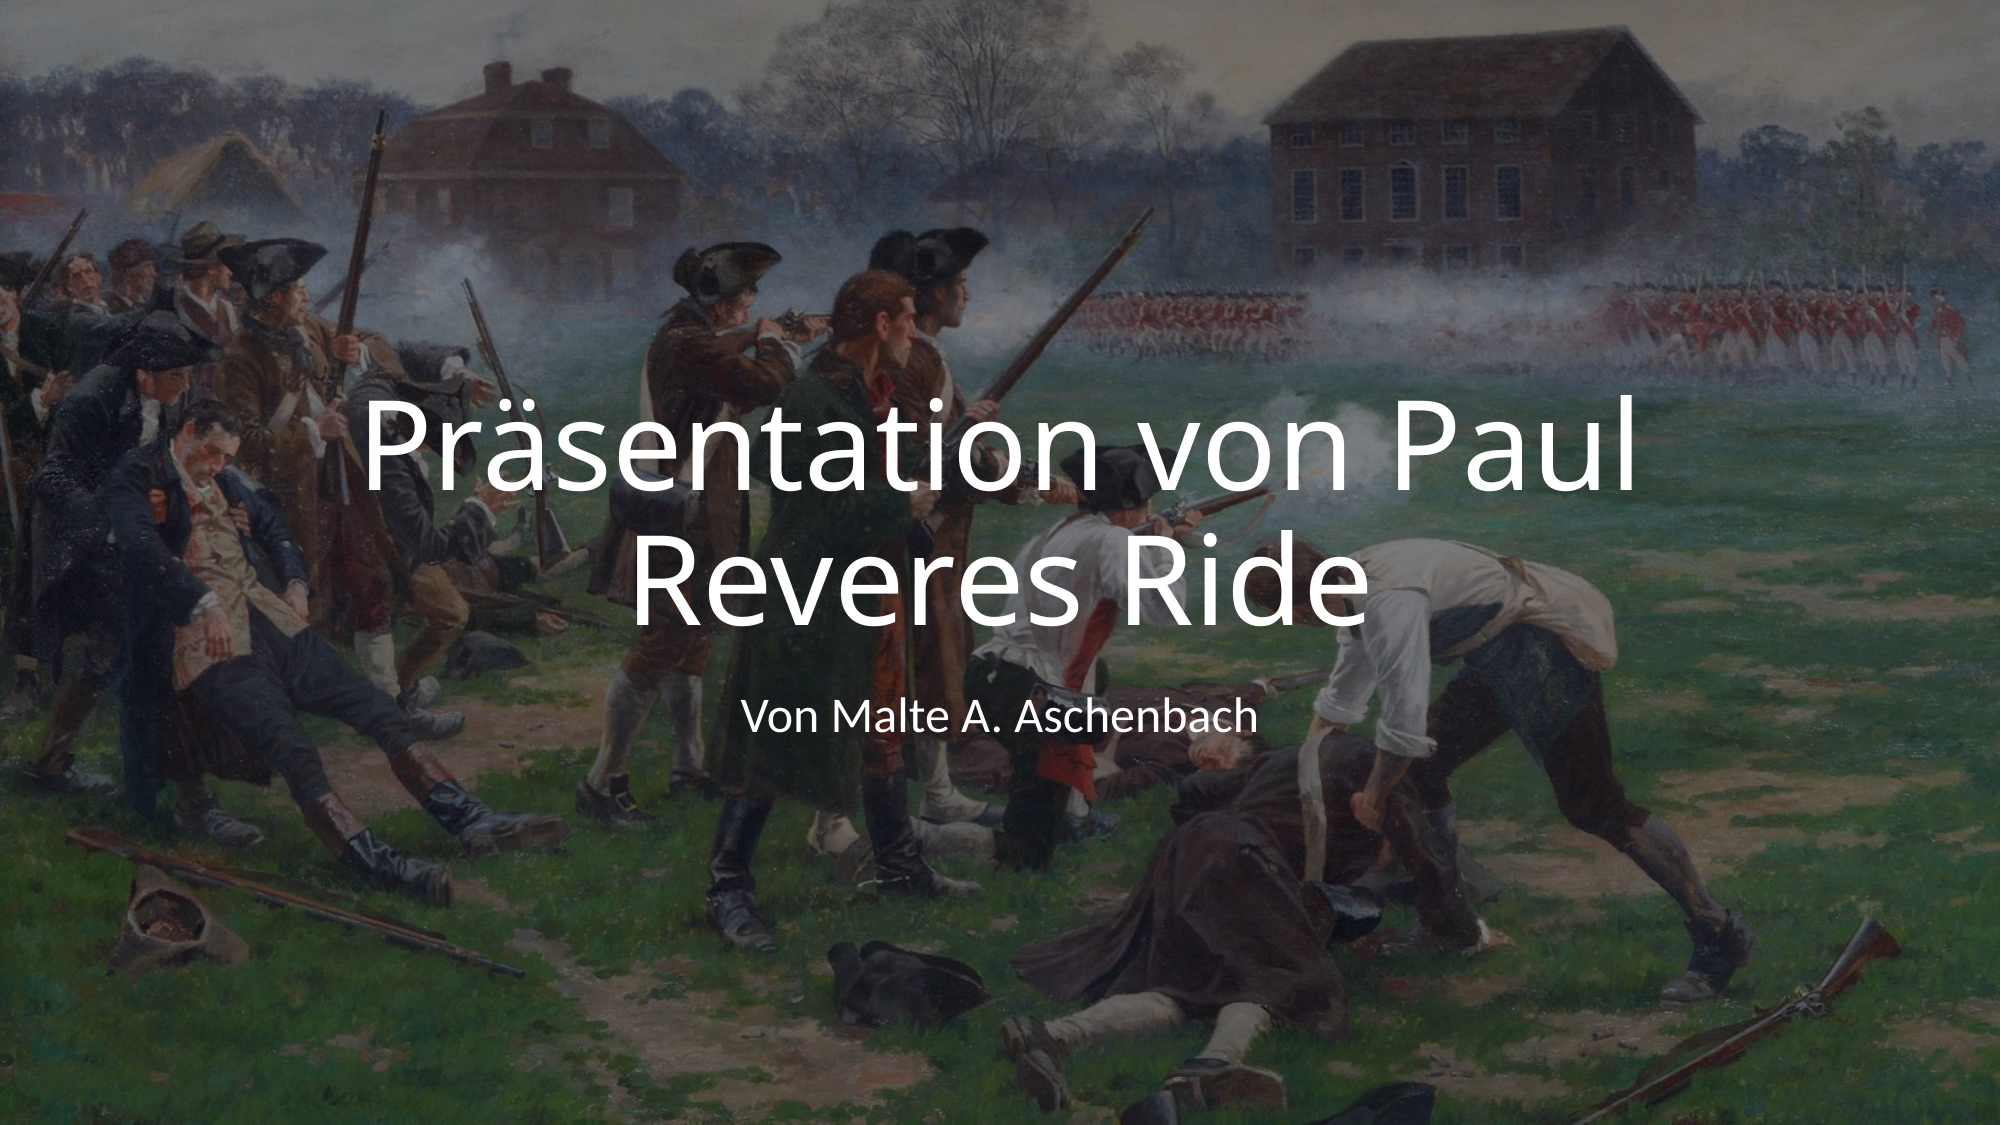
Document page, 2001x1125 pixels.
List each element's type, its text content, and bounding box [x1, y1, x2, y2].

picture [0, 0, 2000, 1125]
subtitle Von Malte A. Aschenbach [249, 682, 1750, 863]
title Präsentation von Paul Reveres Ride [249, 184, 1750, 660]
